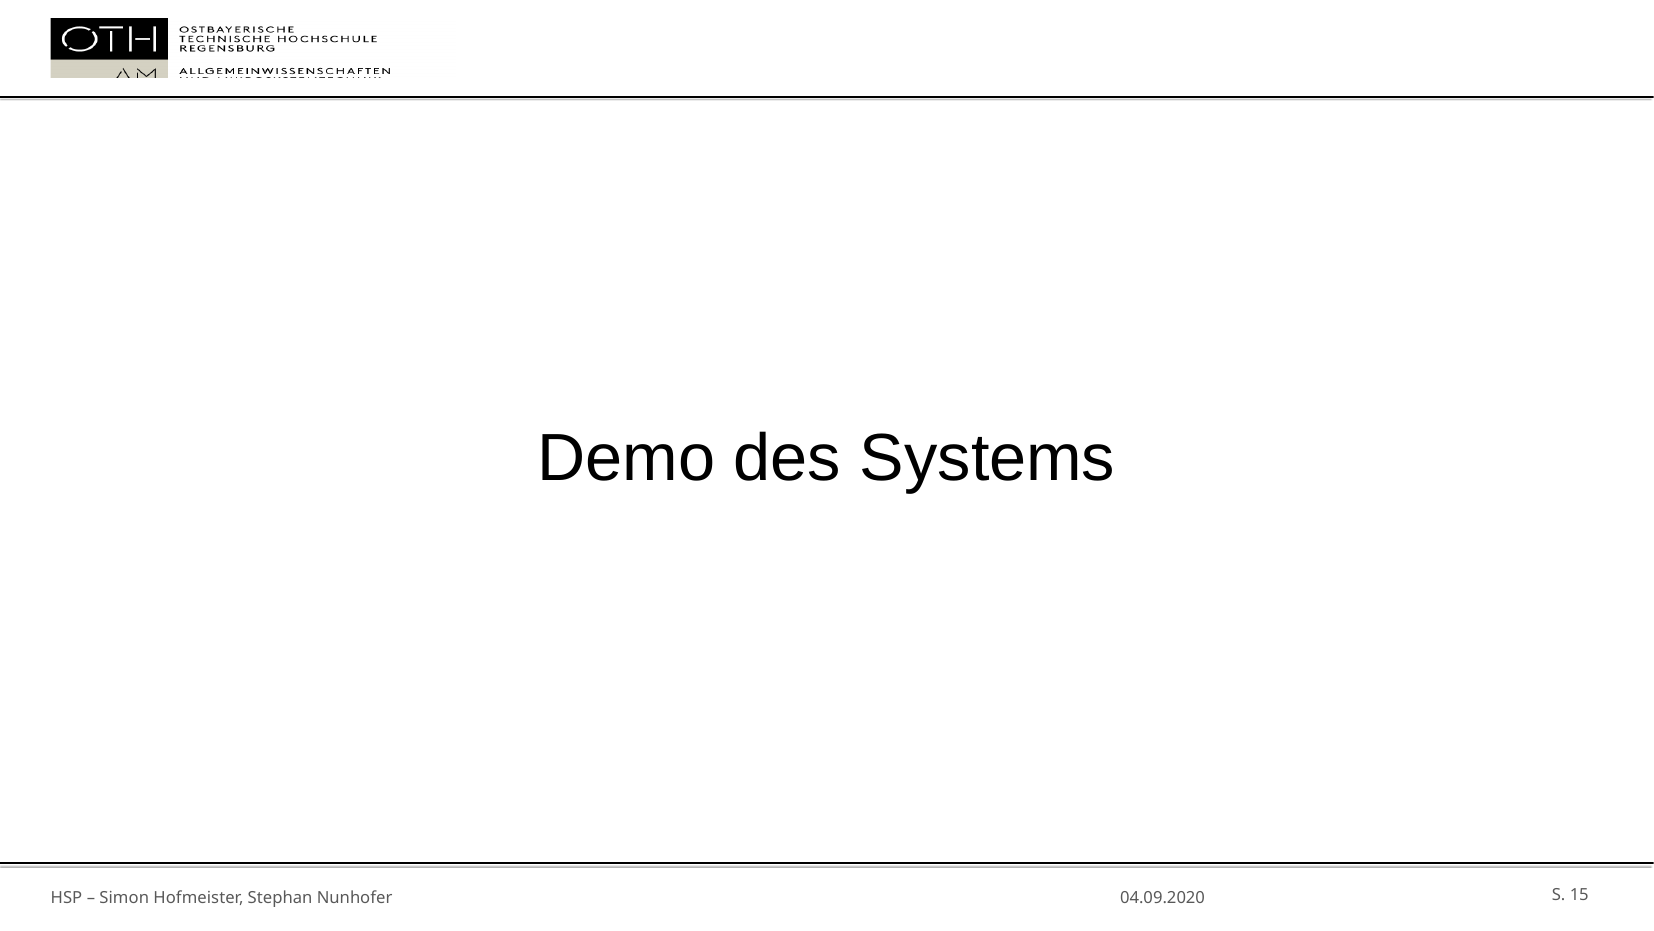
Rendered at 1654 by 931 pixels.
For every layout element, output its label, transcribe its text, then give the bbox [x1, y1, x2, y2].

picture [50, 18, 456, 78]
subtitle Demo des Systems [88, 177, 1565, 739]
